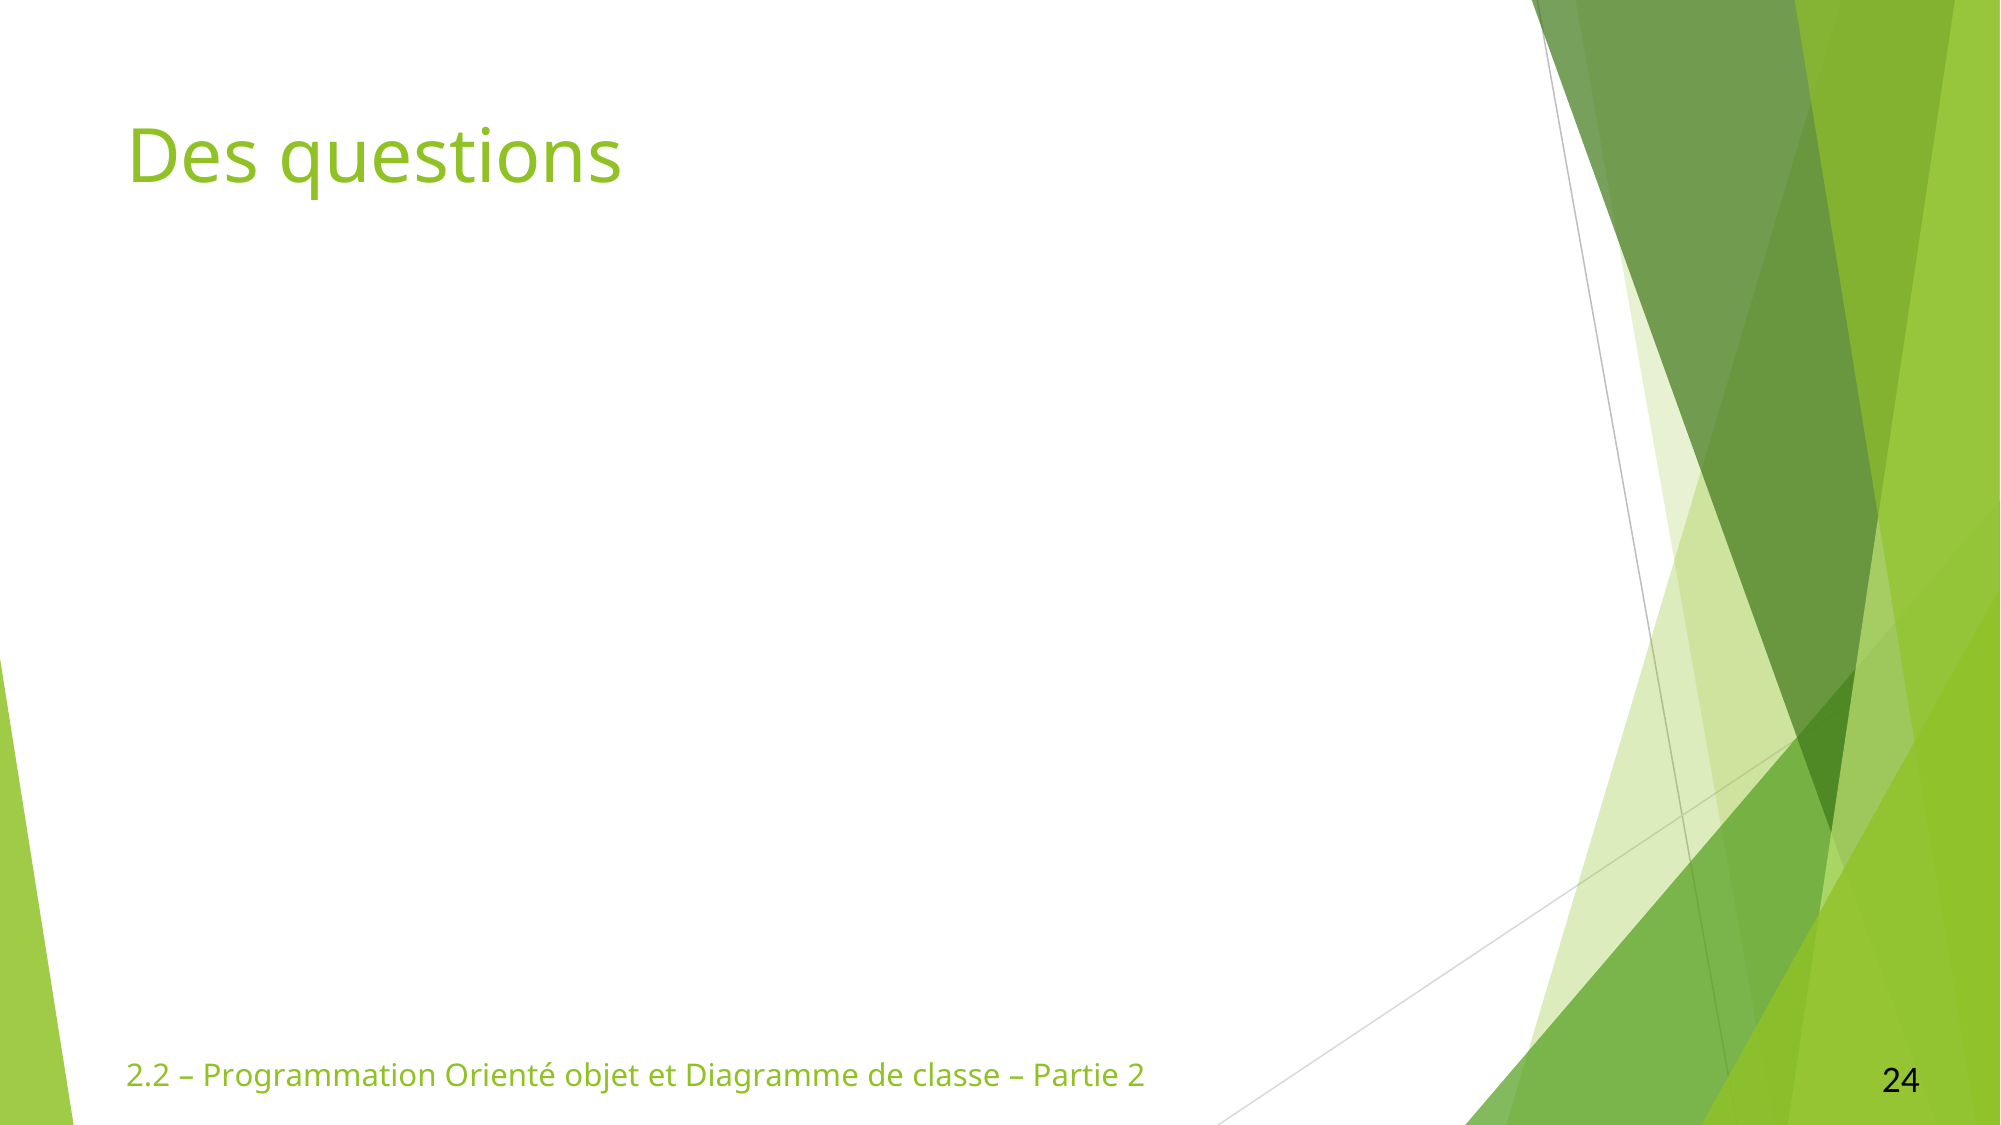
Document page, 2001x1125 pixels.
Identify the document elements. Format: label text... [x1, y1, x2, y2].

text_box 2.2 – Programmation Orienté objet et Diagramme de classe – Partie 2 [111, 1047, 1210, 1109]
text_box [1866, 1047, 1979, 1108]
title Des questions [111, 99, 1522, 317]
